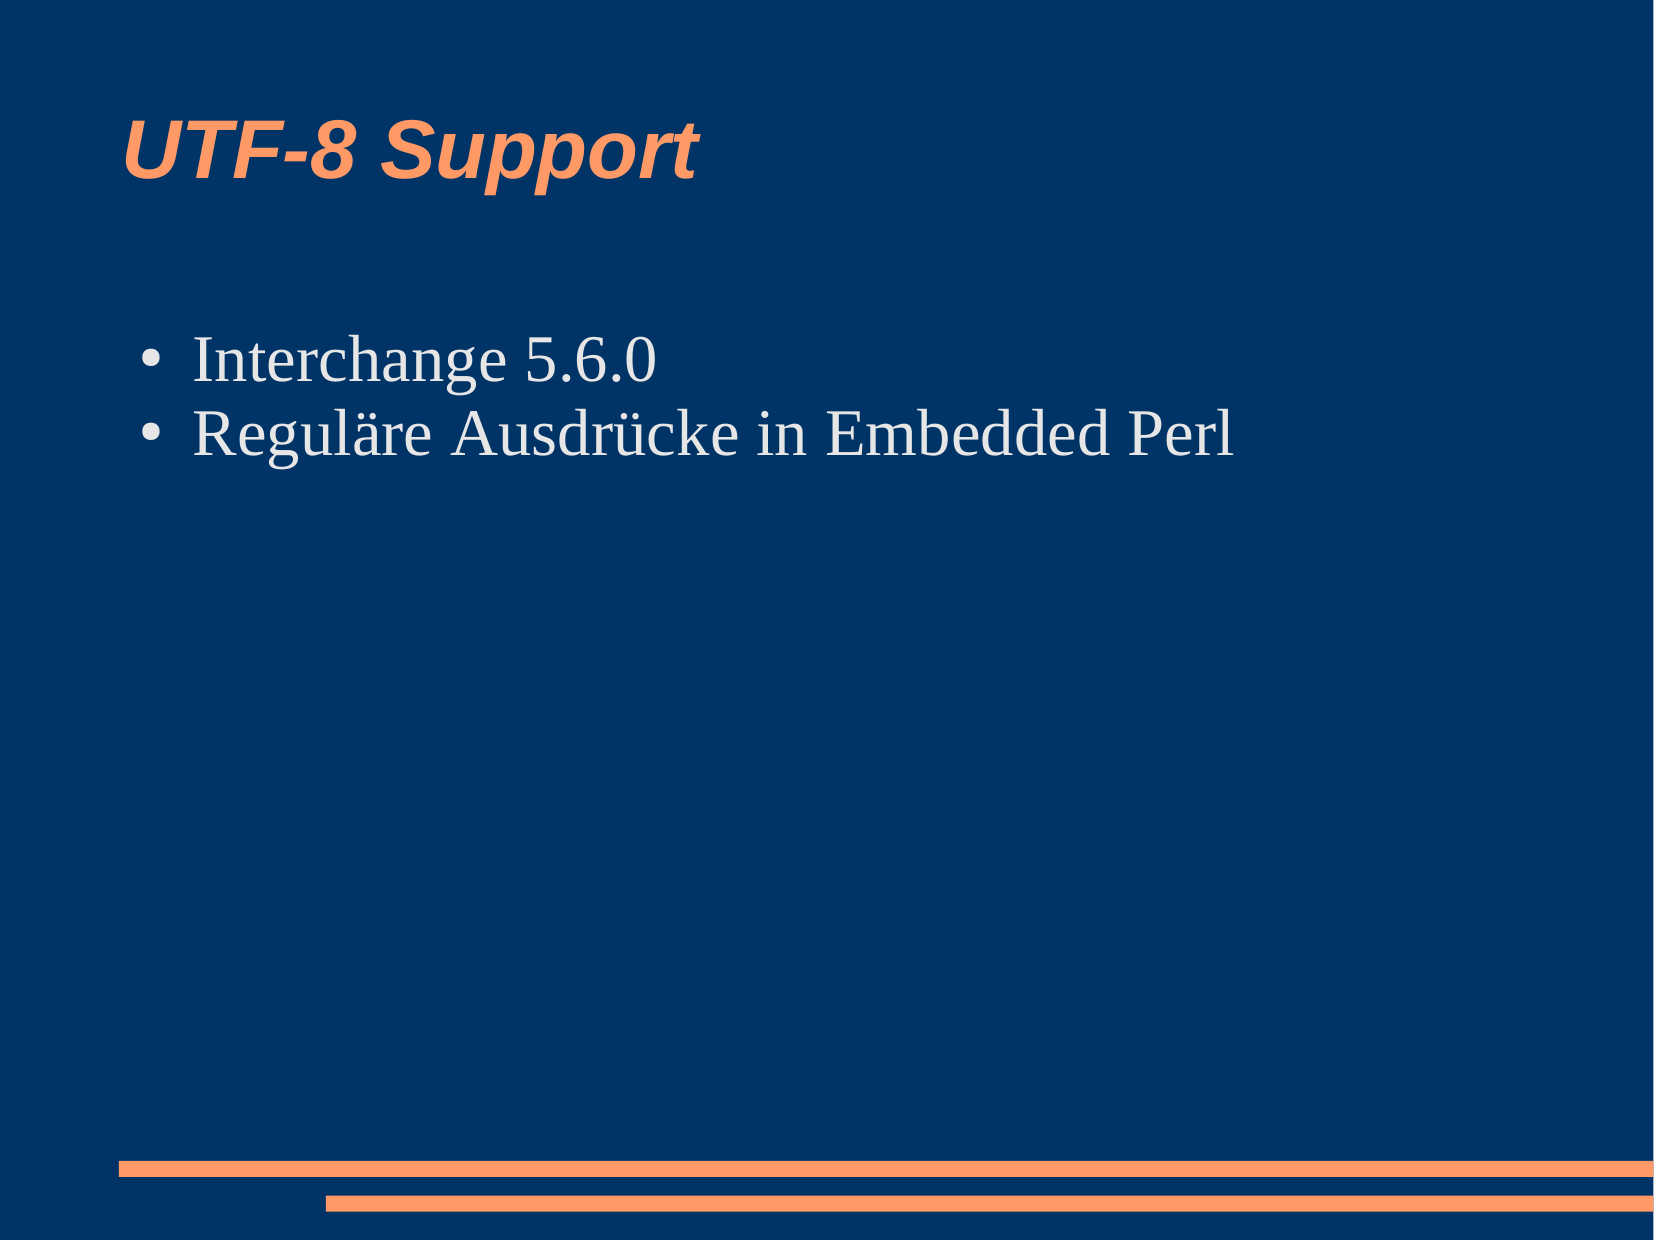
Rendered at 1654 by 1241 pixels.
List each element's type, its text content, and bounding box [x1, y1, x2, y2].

list Interchange 5.6.0 Reguläre Ausdrücke in Embedded Perl [121, 322, 1561, 1118]
title UTF-8 Support [121, 46, 1534, 254]
